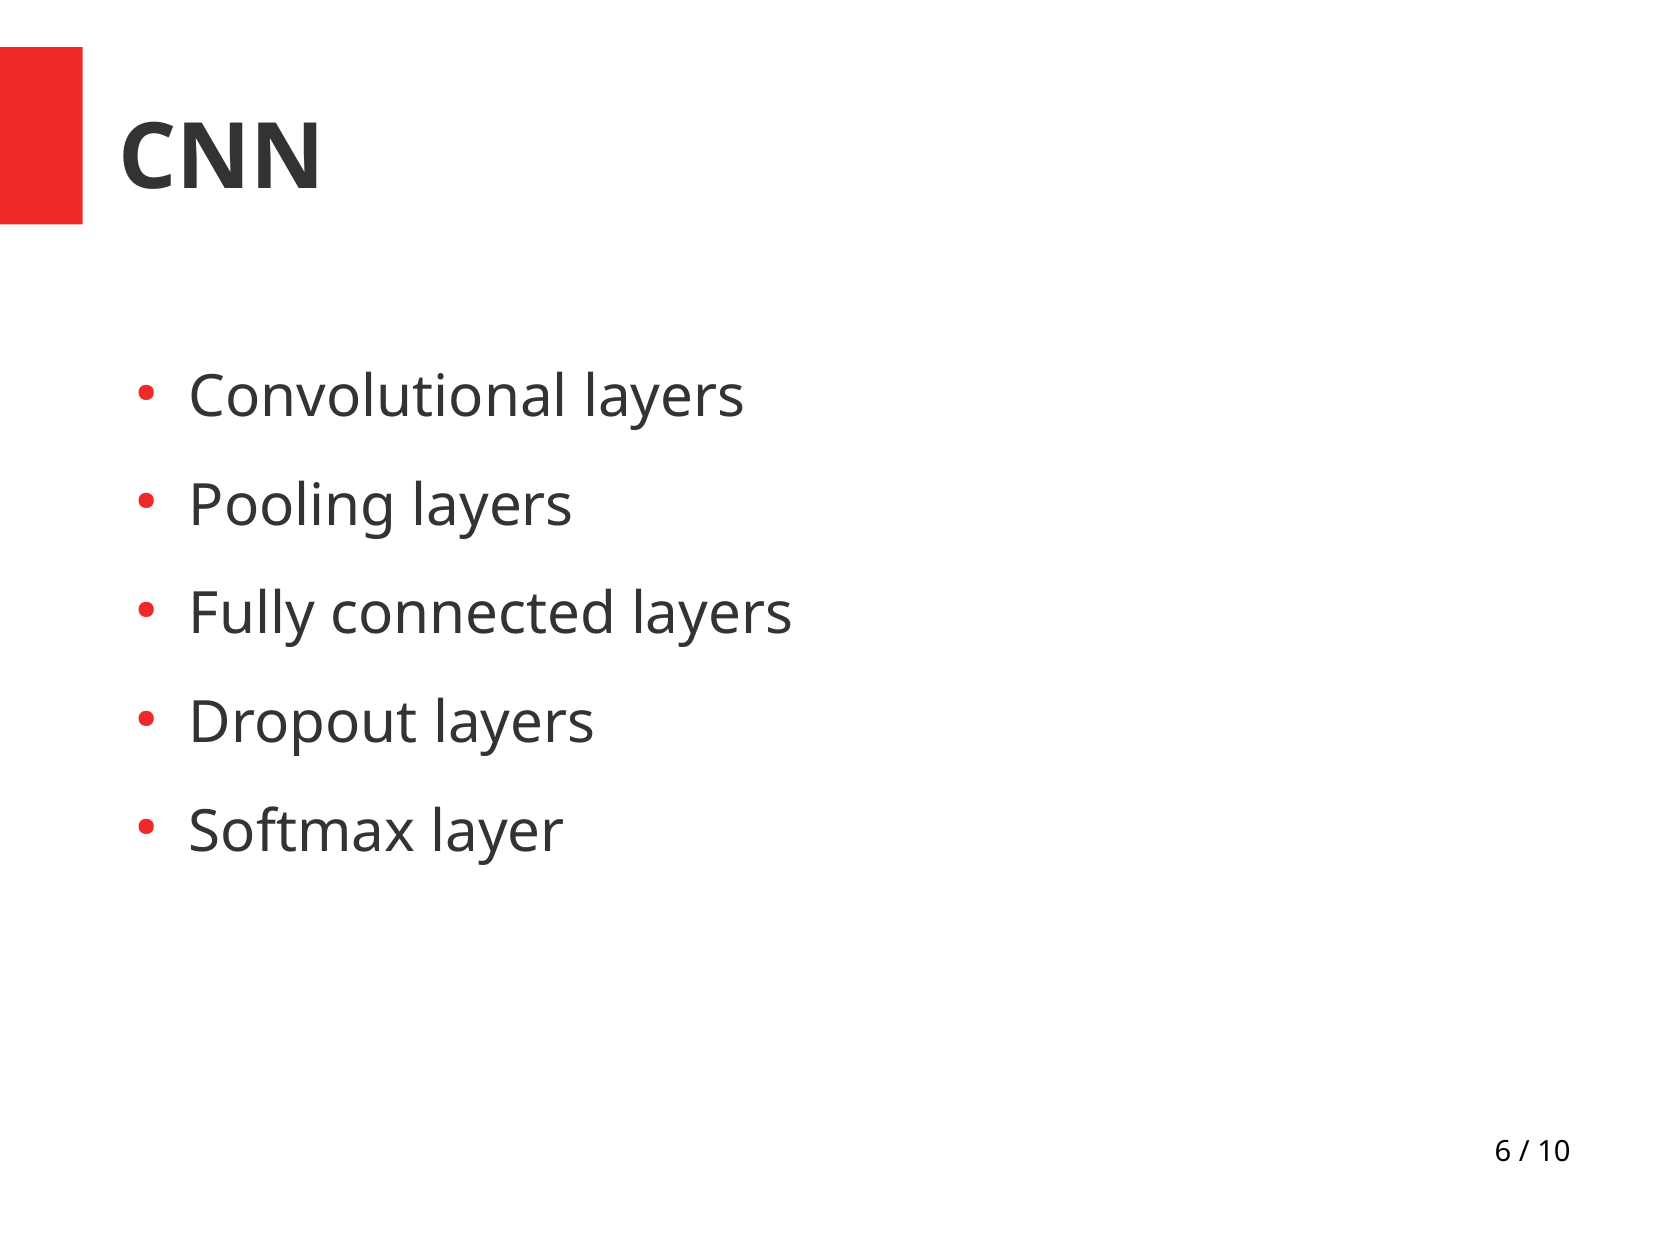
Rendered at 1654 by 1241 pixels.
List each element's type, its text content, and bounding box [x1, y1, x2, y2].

title CNN [118, 49, 1571, 257]
list Convolutional layers Pooling layers Fully connected layers Dropout layers Softmax layer [118, 354, 1536, 1074]
